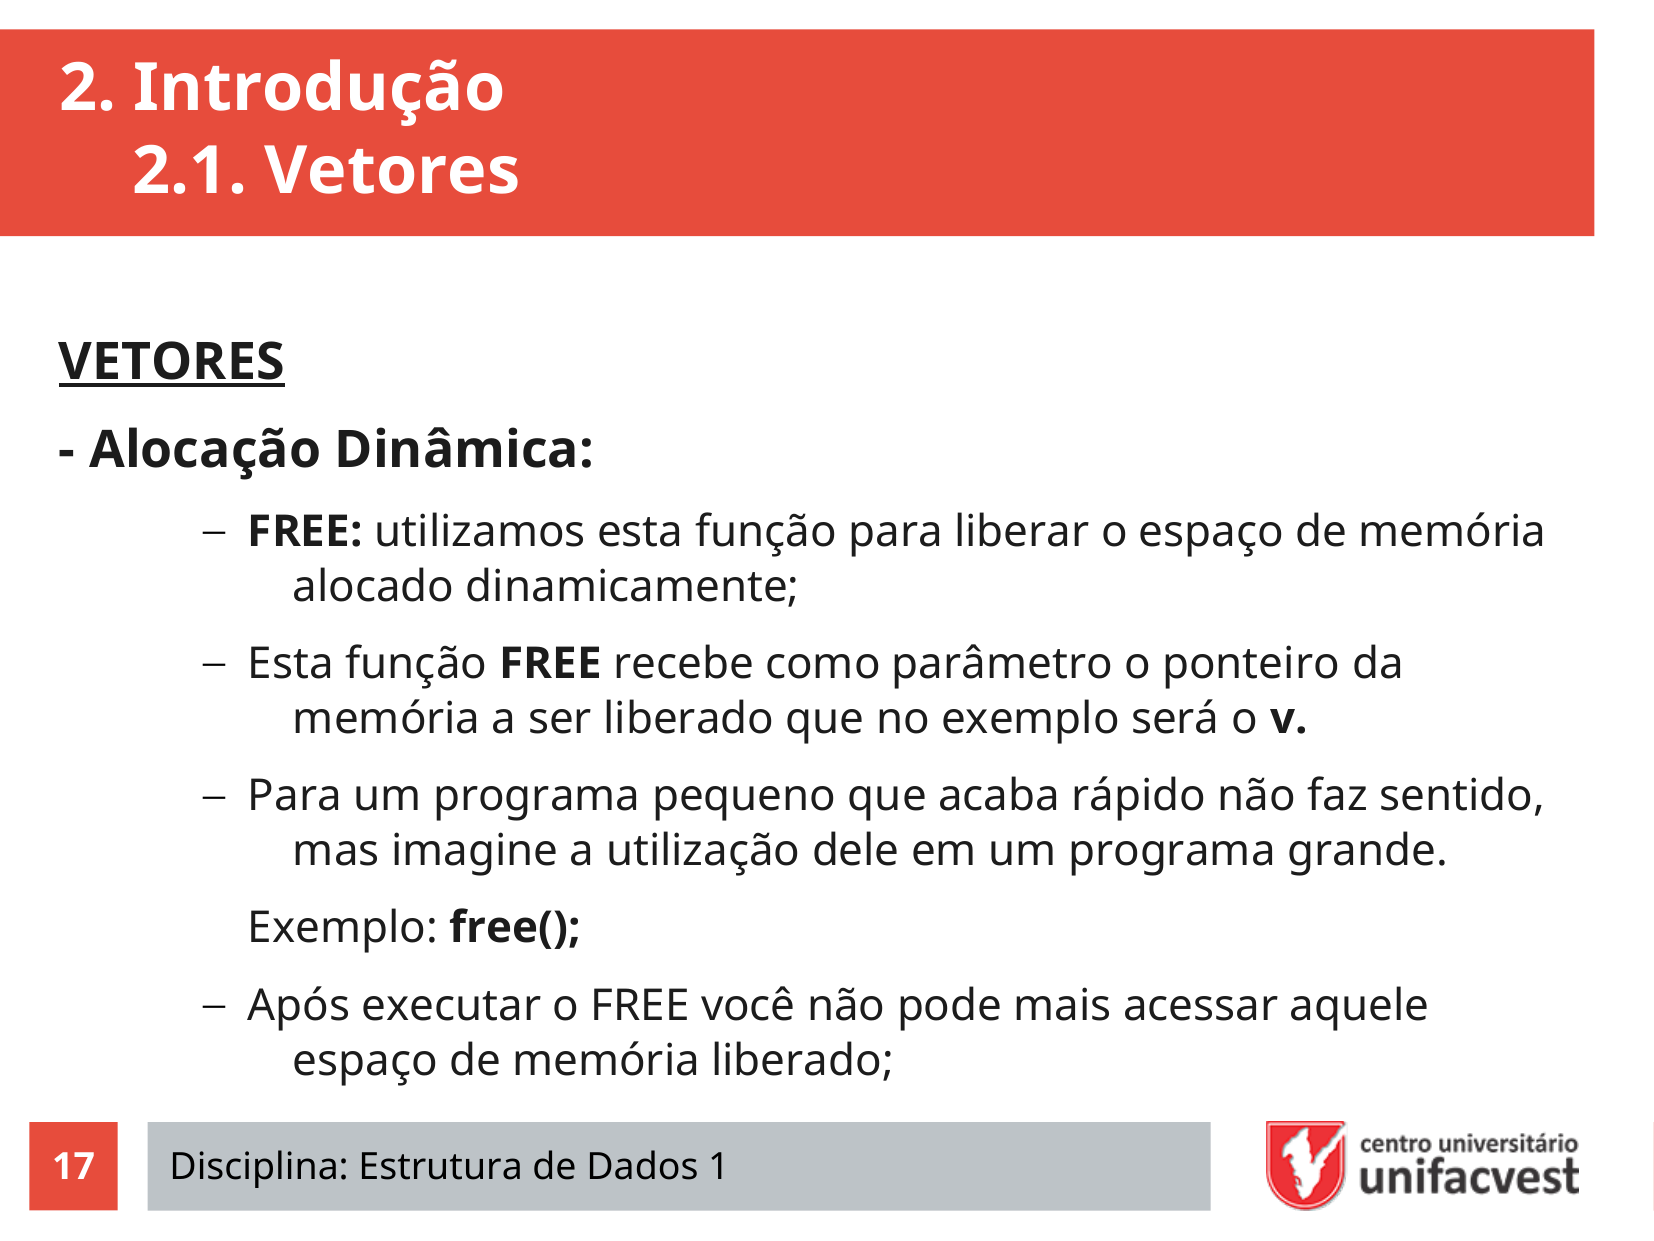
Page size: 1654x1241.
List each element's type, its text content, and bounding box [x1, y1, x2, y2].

list VETORES - Alocação Dinâmica: FREE: utilizamos esta função para liberar o espaço de memória alocado dinamicamente; Esta função FREE recebe como parâmetro o ponteiro da memória a ser liberado que no exemplo será o v. Para um programa pequeno que acaba rápido não faz sentido, mas imagine a utilização dele em um programa grande. Exemplo: free(); Após executar o FREE você não pode mais acessar aquele espaço de memória liberado; [59, 324, 1566, 1093]
title 2. Introdução 2.1. Vetores [59, 59, 1595, 207]
picture [1266, 1121, 1579, 1211]
text_box [1238, 1120, 1654, 1212]
text_box Disciplina: Estrutura de Dados 1 [154, 1132, 1205, 1196]
